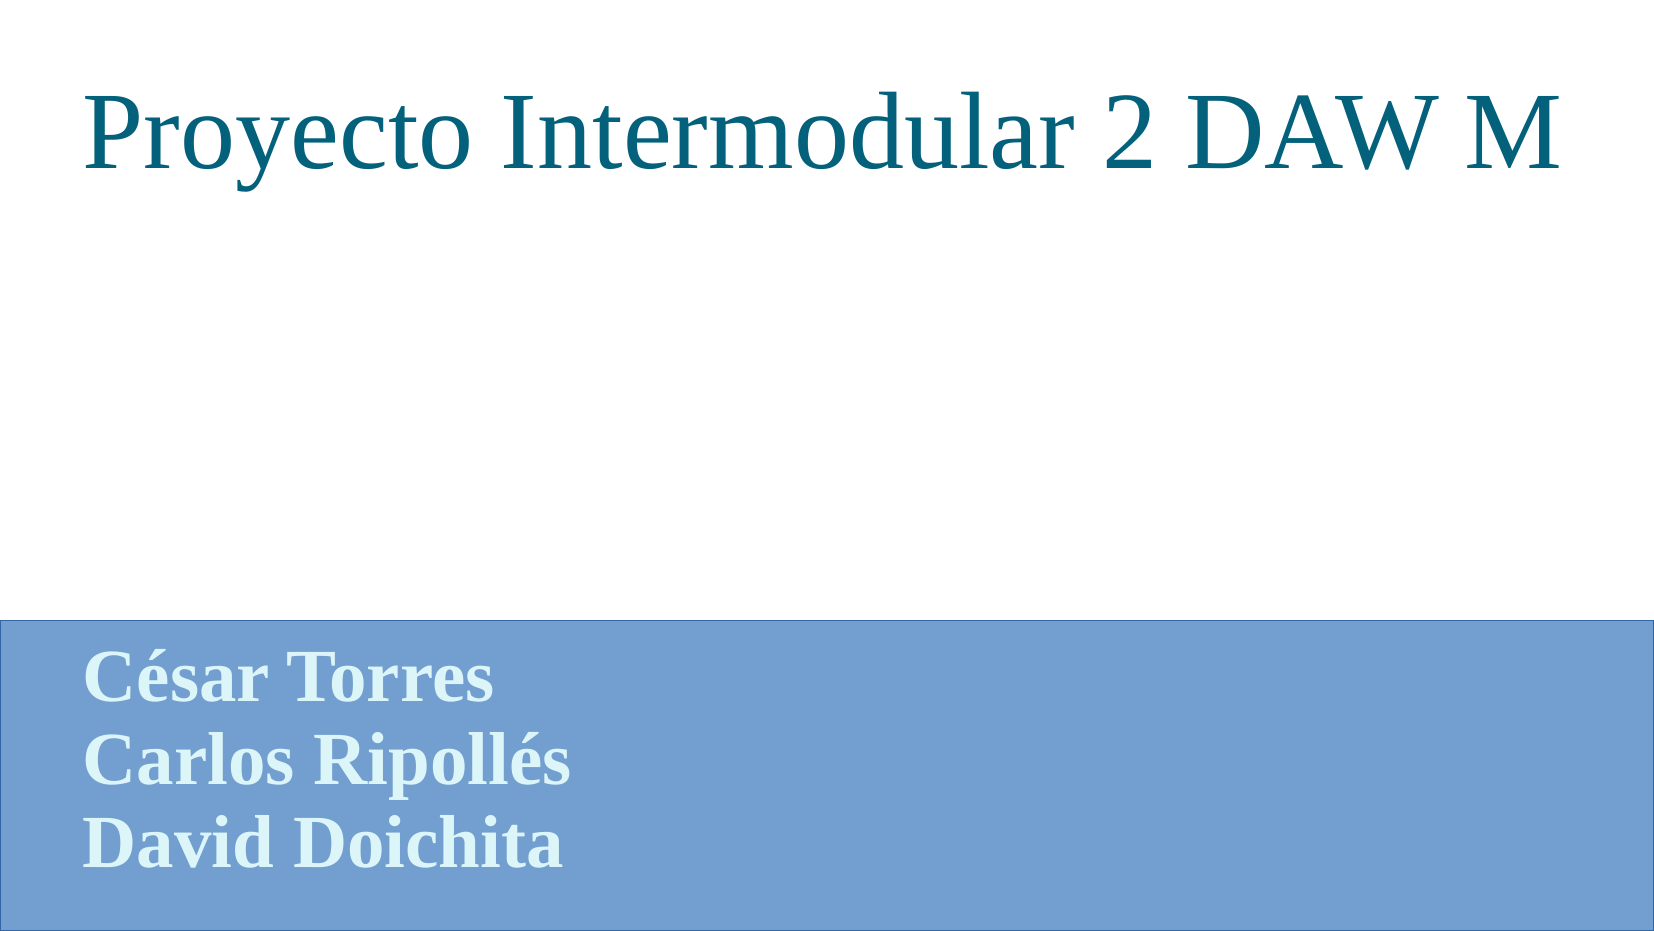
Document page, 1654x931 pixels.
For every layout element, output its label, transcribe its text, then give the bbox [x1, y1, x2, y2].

title Proyecto Intermodular 2 DAW M [82, 37, 1571, 193]
subtitle César Torres Carlos Ripollés David Doichita [82, 634, 1571, 884]
